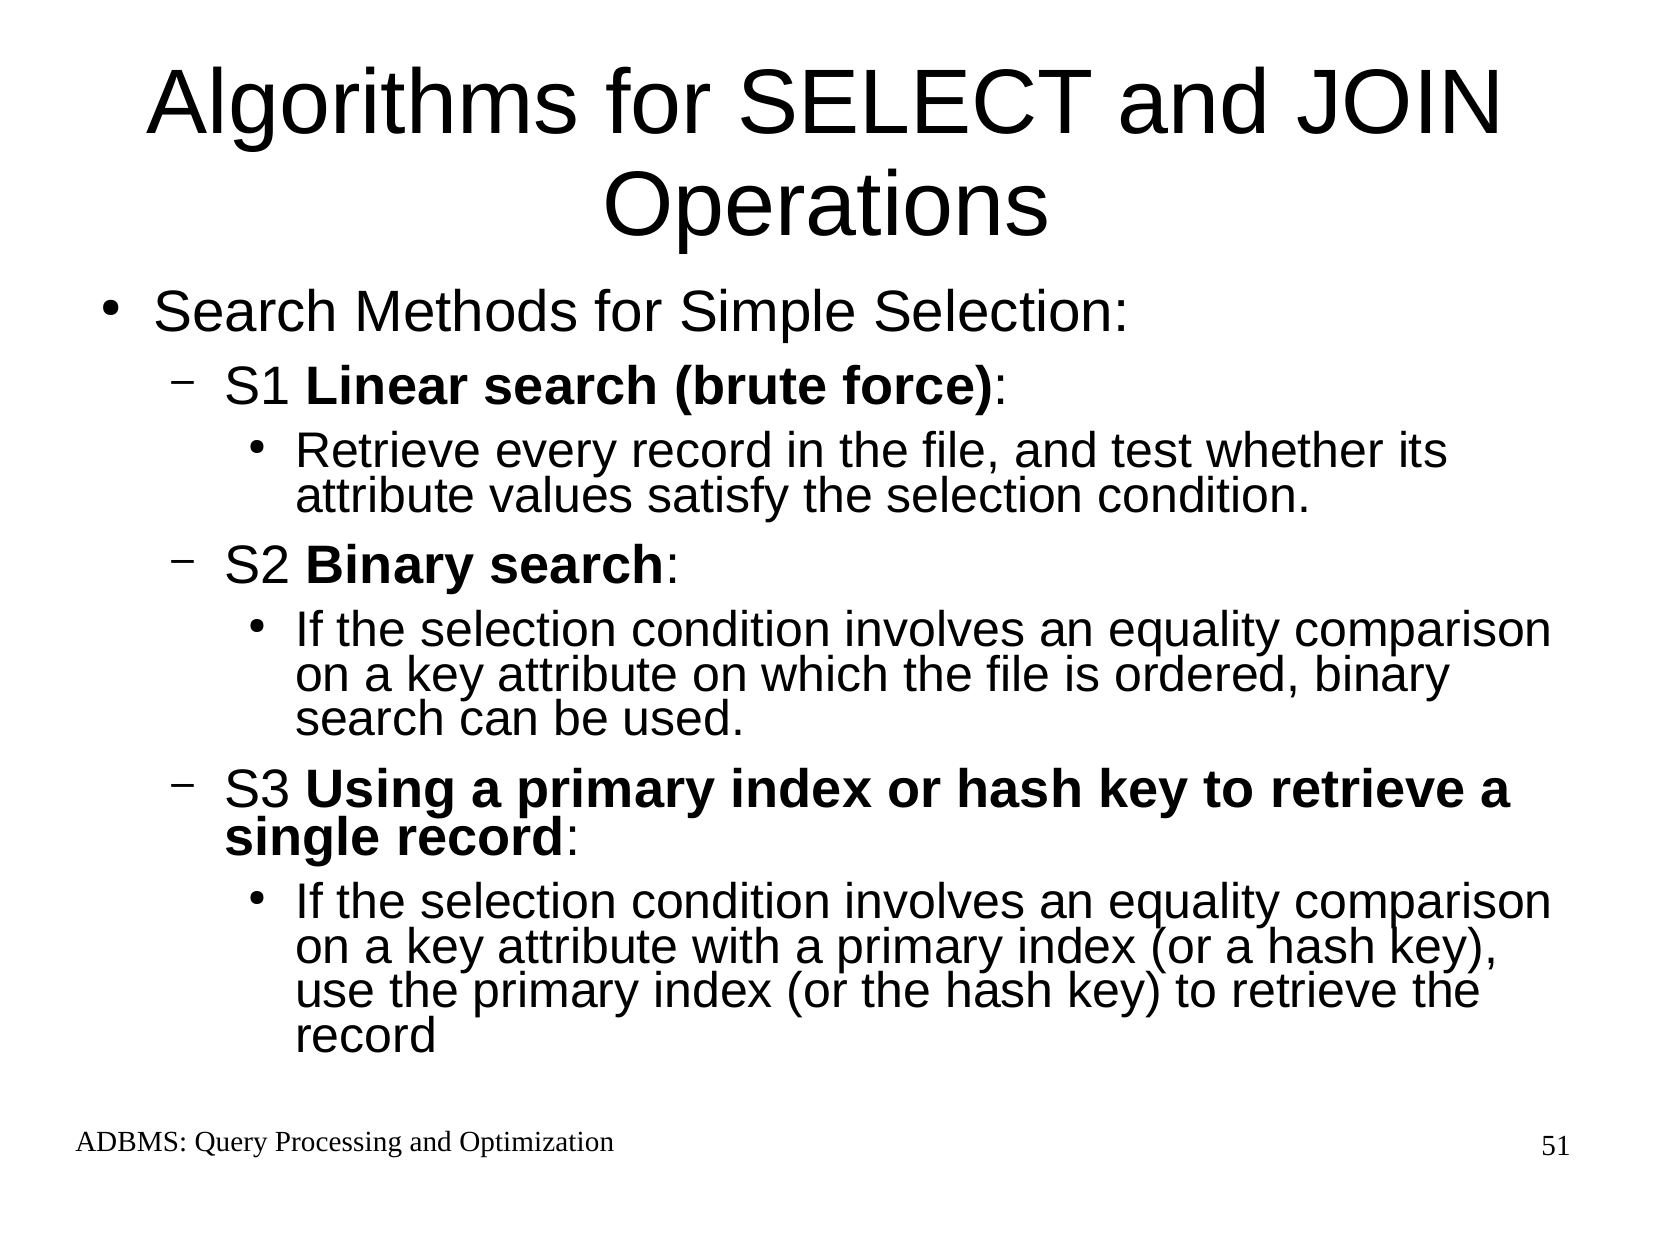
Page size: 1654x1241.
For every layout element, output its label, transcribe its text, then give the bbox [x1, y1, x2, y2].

list Search Methods for Simple Selection: S1 Linear search (brute force): Retrieve every record in the file, and test whether its attribute values satisfy the selection condition. S2 Binary search: If the selection condition involves an equality comparison on a key attribute on which the file is ordered, binary search can be used. S3 Using a primary index or hash key to retrieve a single record: If the selection condition involves an equality comparison on a key attribute with a primary index (or a hash key), use the primary index (or the hash key) to retrieve the record [82, 290, 1571, 1096]
title Algorithms for SELECT and JOIN Operations [82, 49, 1571, 257]
